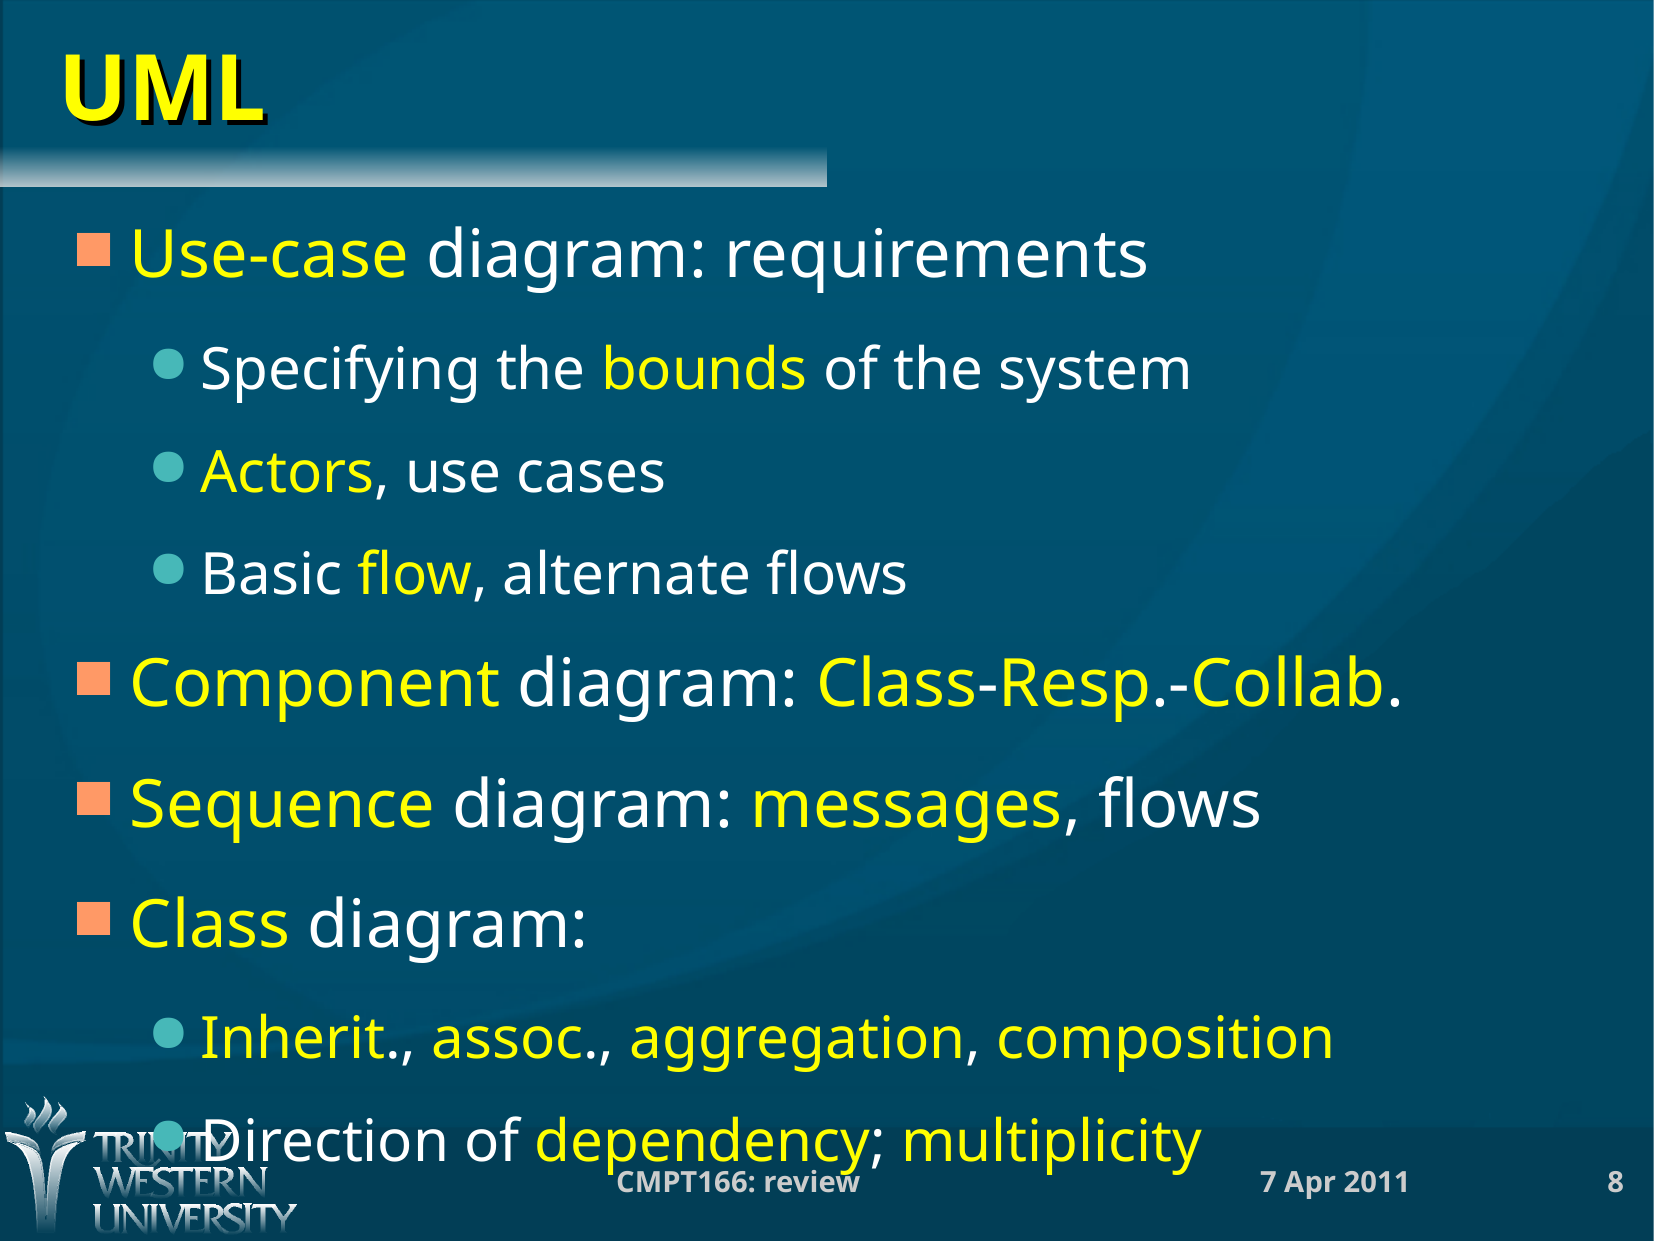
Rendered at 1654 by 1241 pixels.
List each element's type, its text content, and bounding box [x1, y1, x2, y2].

title UML [59, 19, 1595, 148]
picture [38, 1227, 54, 1232]
list Use-case diagram: requirements Specifying the bounds of the system Actors, use cases Basic flow, alternate flows Component diagram: Class-Resp.-Collab. Sequence diagram: messages, flows Class diagram: Inherit., assoc., aggregation, composition Direction of dependency; multiplicity [59, 206, 1625, 1070]
